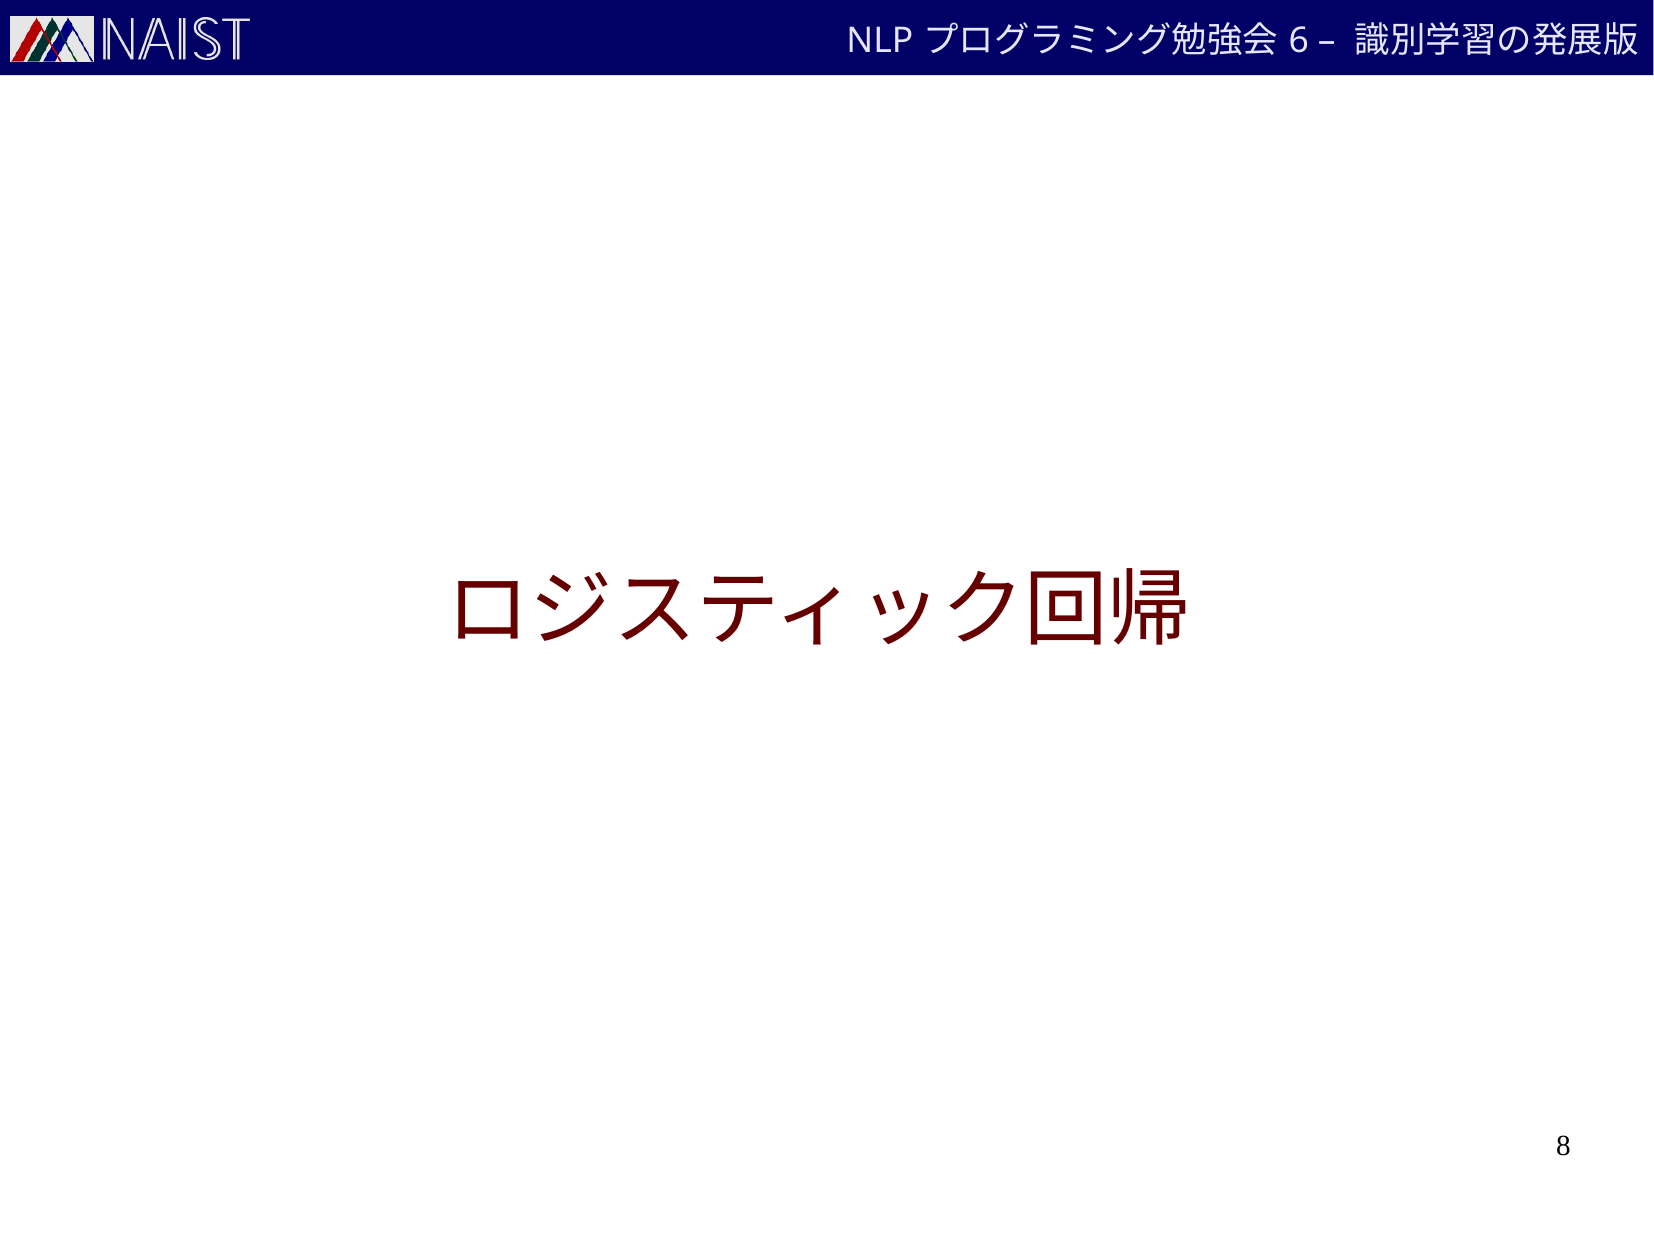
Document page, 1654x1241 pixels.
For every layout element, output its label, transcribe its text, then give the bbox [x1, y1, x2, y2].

picture [10, 16, 94, 62]
picture [102, 17, 251, 60]
title ロジスティック回帰 [75, 506, 1564, 698]
